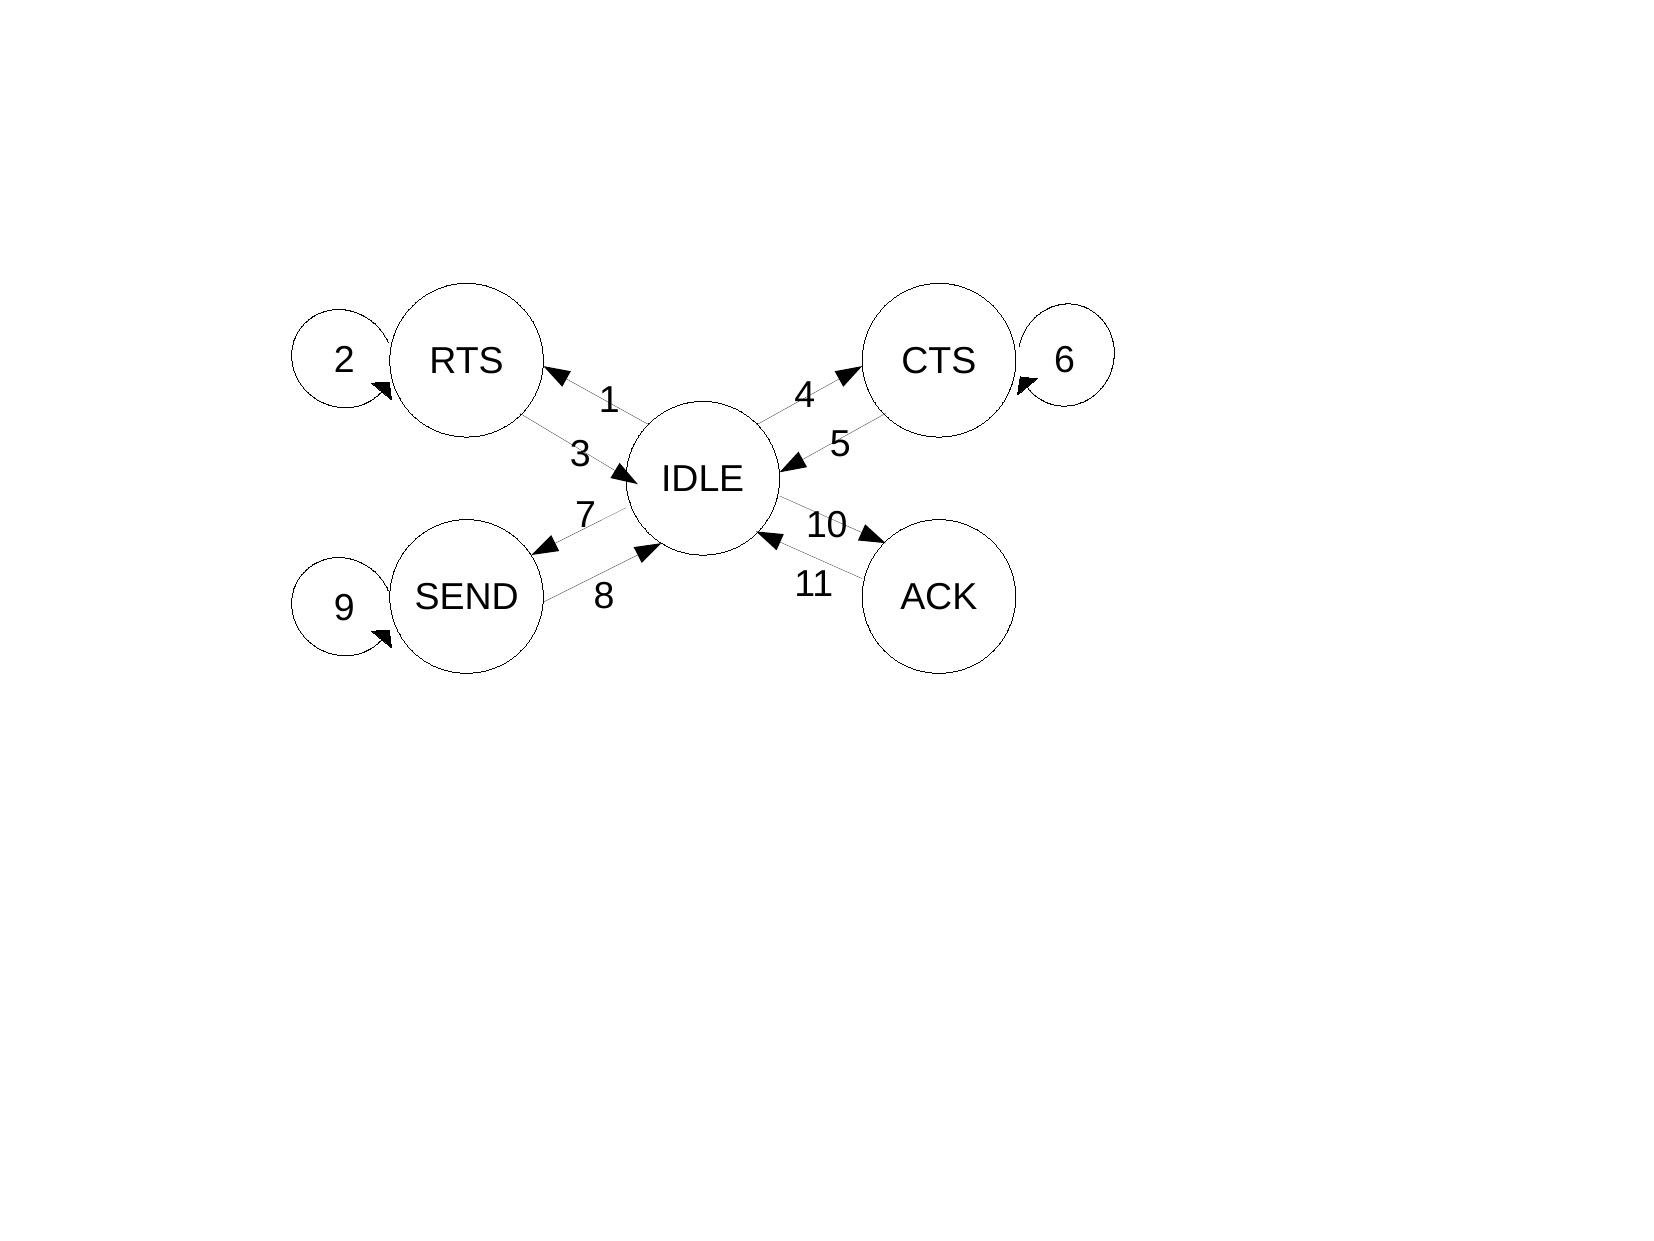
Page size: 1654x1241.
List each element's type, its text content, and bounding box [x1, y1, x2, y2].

text_box [291, 309, 389, 401]
text_box 9 [318, 578, 390, 652]
text_box RTS [389, 283, 544, 438]
text_box ACK [869, 519, 1016, 674]
text_box [1019, 303, 1110, 347]
text_box [367, 382, 392, 403]
text_box SEND [390, 519, 544, 674]
text_box 2 [318, 330, 367, 404]
text_box 10 [791, 496, 886, 579]
text_box [326, 404, 365, 408]
text_box [1017, 376, 1039, 399]
text_box 7 [560, 486, 620, 560]
text_box [326, 652, 365, 656]
text_box CTS [862, 283, 1016, 438]
text_box 1 [584, 371, 632, 444]
text_box [291, 557, 381, 649]
text_box 3 [555, 425, 603, 498]
text_box 6 [1039, 330, 1123, 404]
text_box 11 [779, 555, 898, 628]
text_box 4 [779, 366, 827, 439]
text_box IDLE [626, 401, 780, 556]
text_box 5 [814, 415, 886, 489]
text_box 8 [578, 566, 626, 640]
